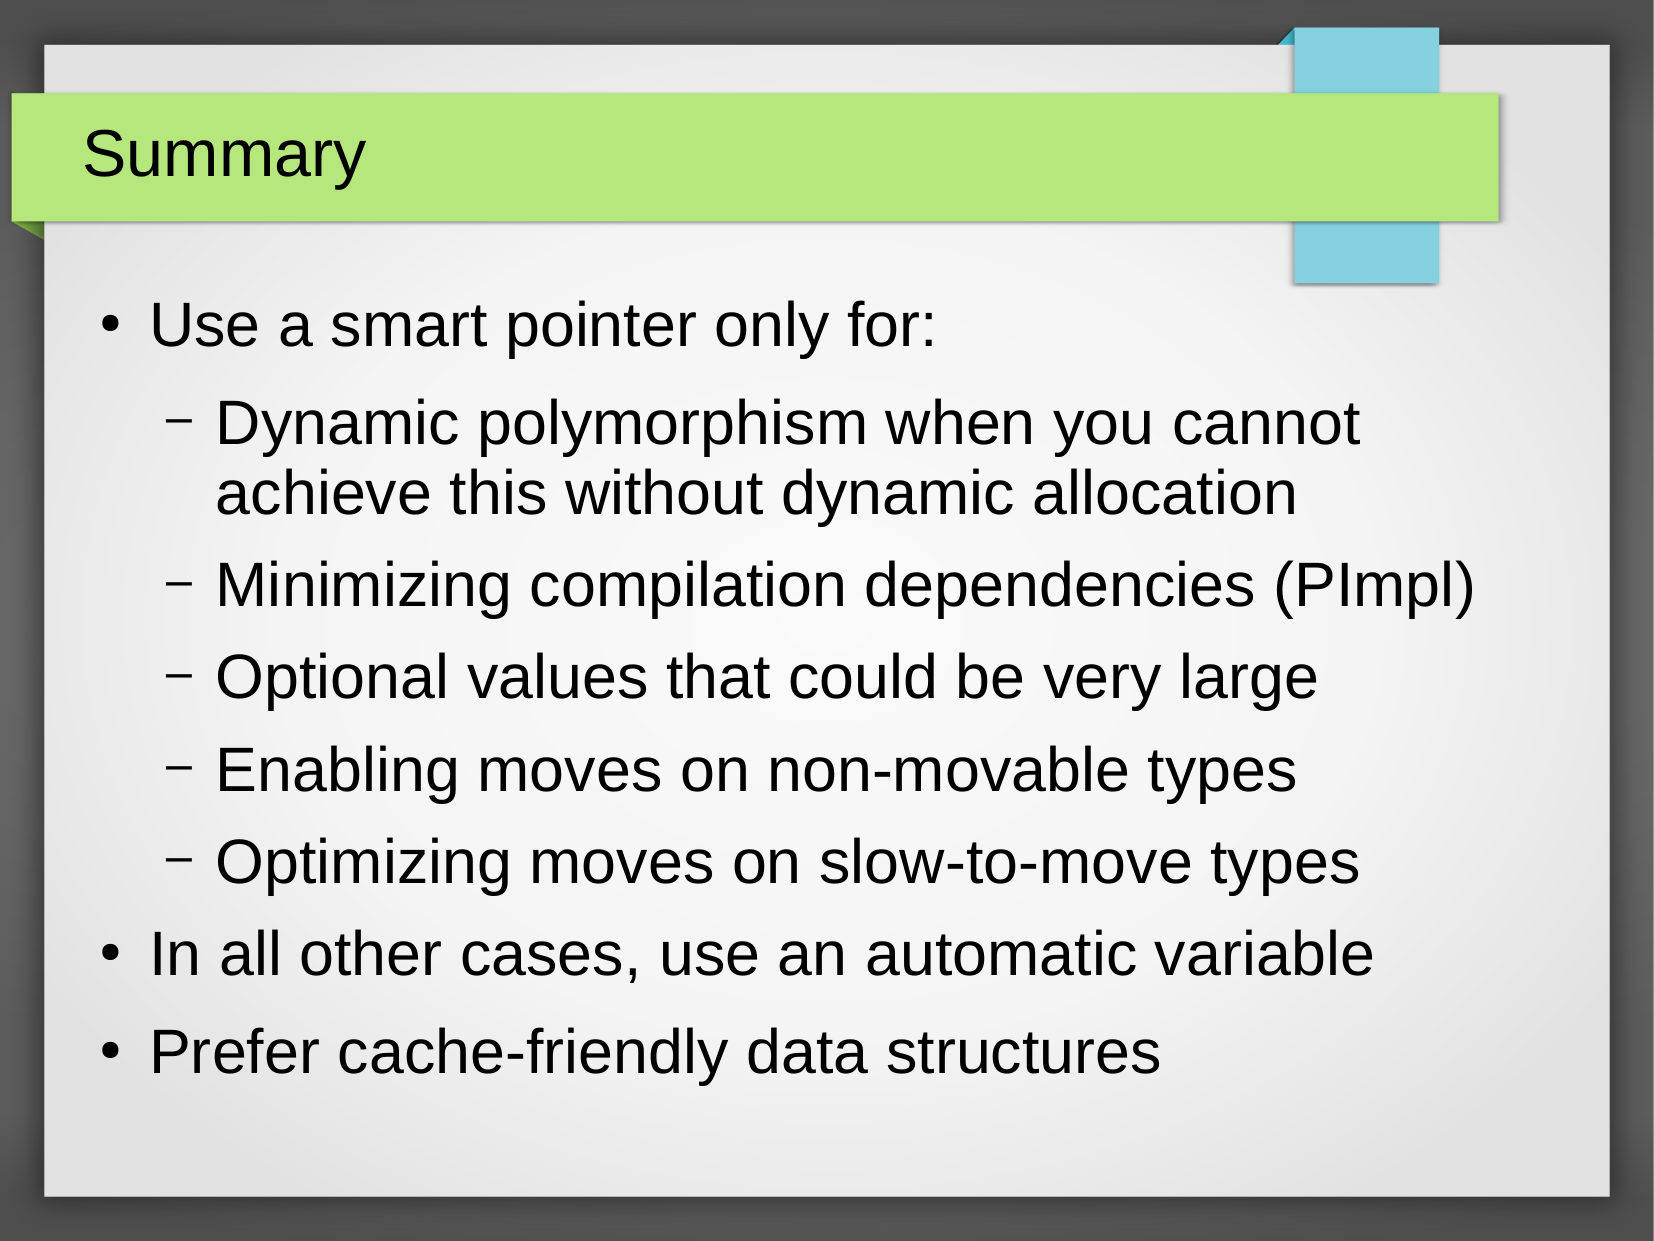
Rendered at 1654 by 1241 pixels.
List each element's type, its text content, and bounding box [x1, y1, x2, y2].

title Summary [82, 94, 1264, 213]
list Use a smart pointer only for: Dynamic polymorphism when you cannot achieve this without dynamic allocation Minimizing compilation dependencies (PImpl) Optional values that could be very large Enabling moves on non-movable types Optimizing moves on slow-to-move types In all other cases, use an automatic variable Prefer cache-friendly data structures [82, 290, 1571, 1096]
picture [0, 0, 1654, 1241]
